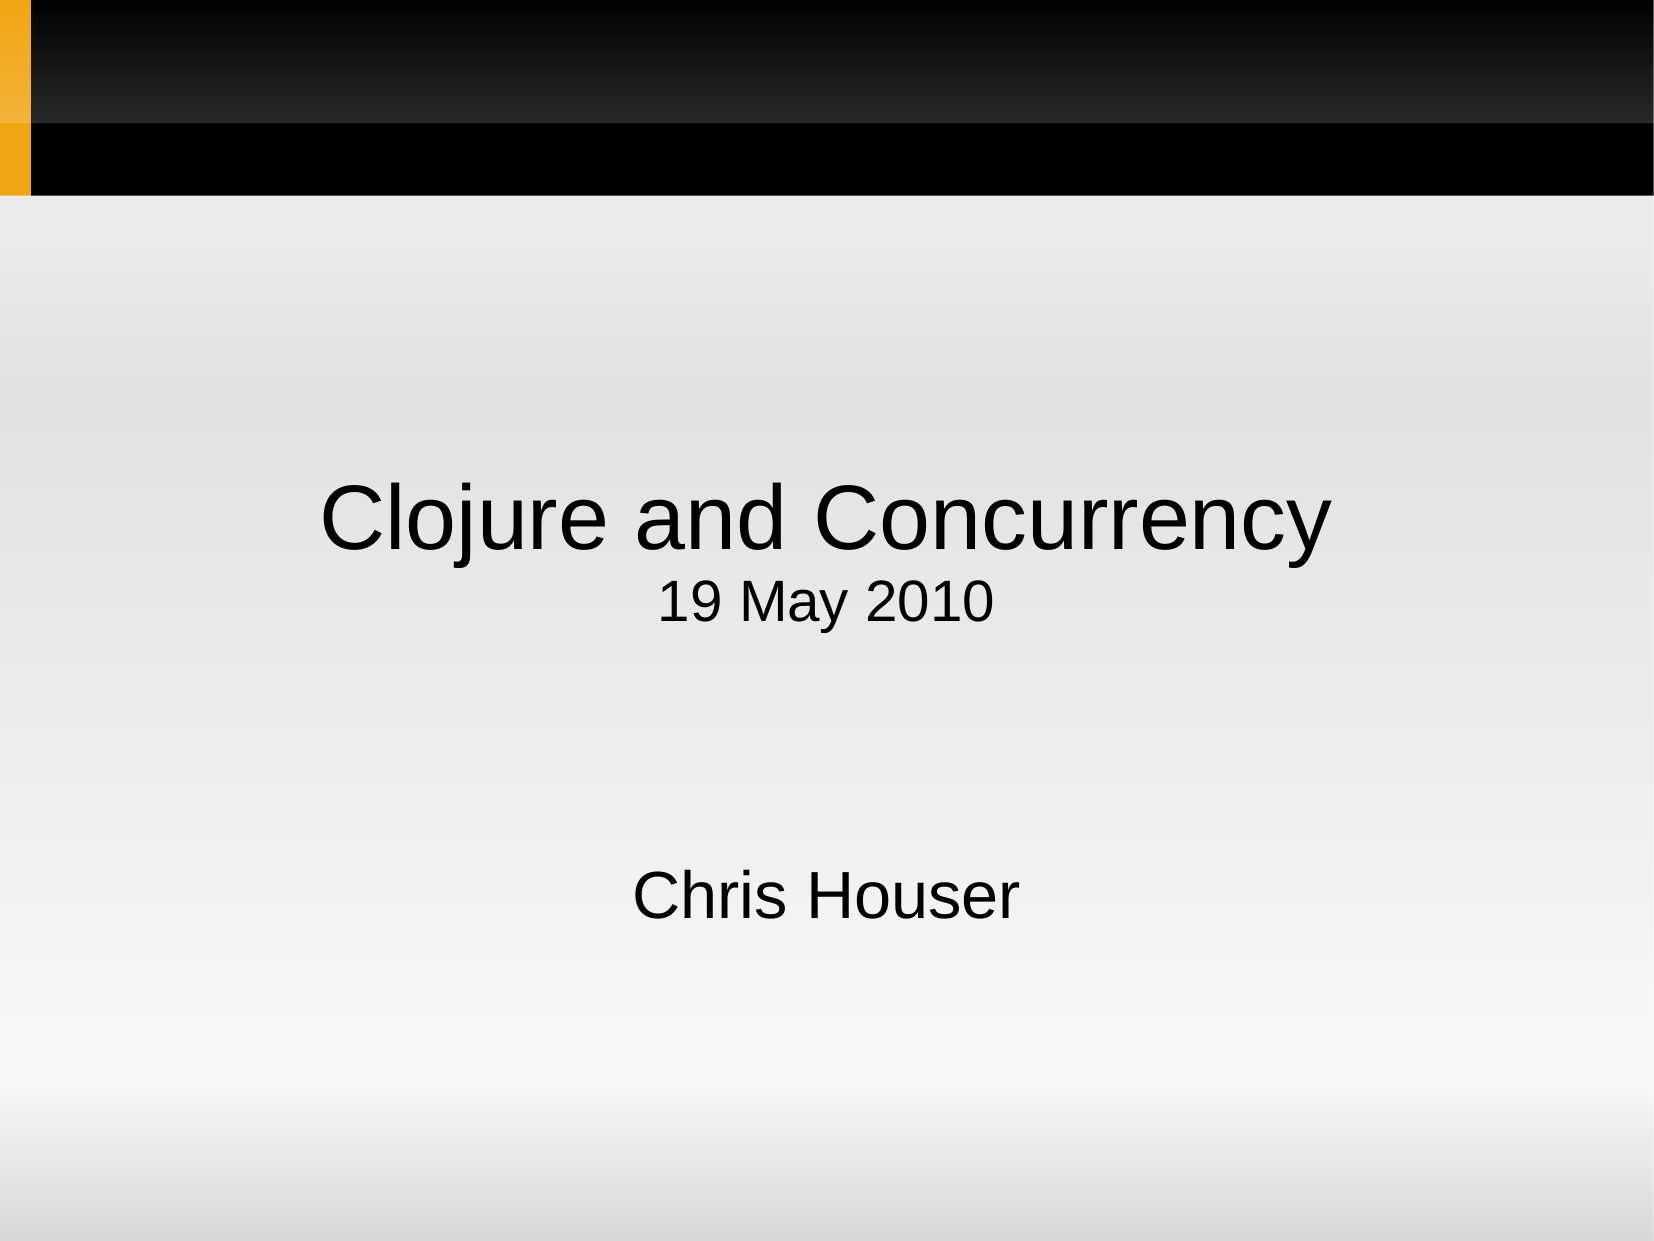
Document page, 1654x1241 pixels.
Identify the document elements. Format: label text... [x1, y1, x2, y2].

picture [0, 0, 1654, 1241]
title [76, 0, 1565, 208]
subtitle Clojure and Concurrency 19 May 2010 Chris Houser [82, 290, 1571, 1109]
